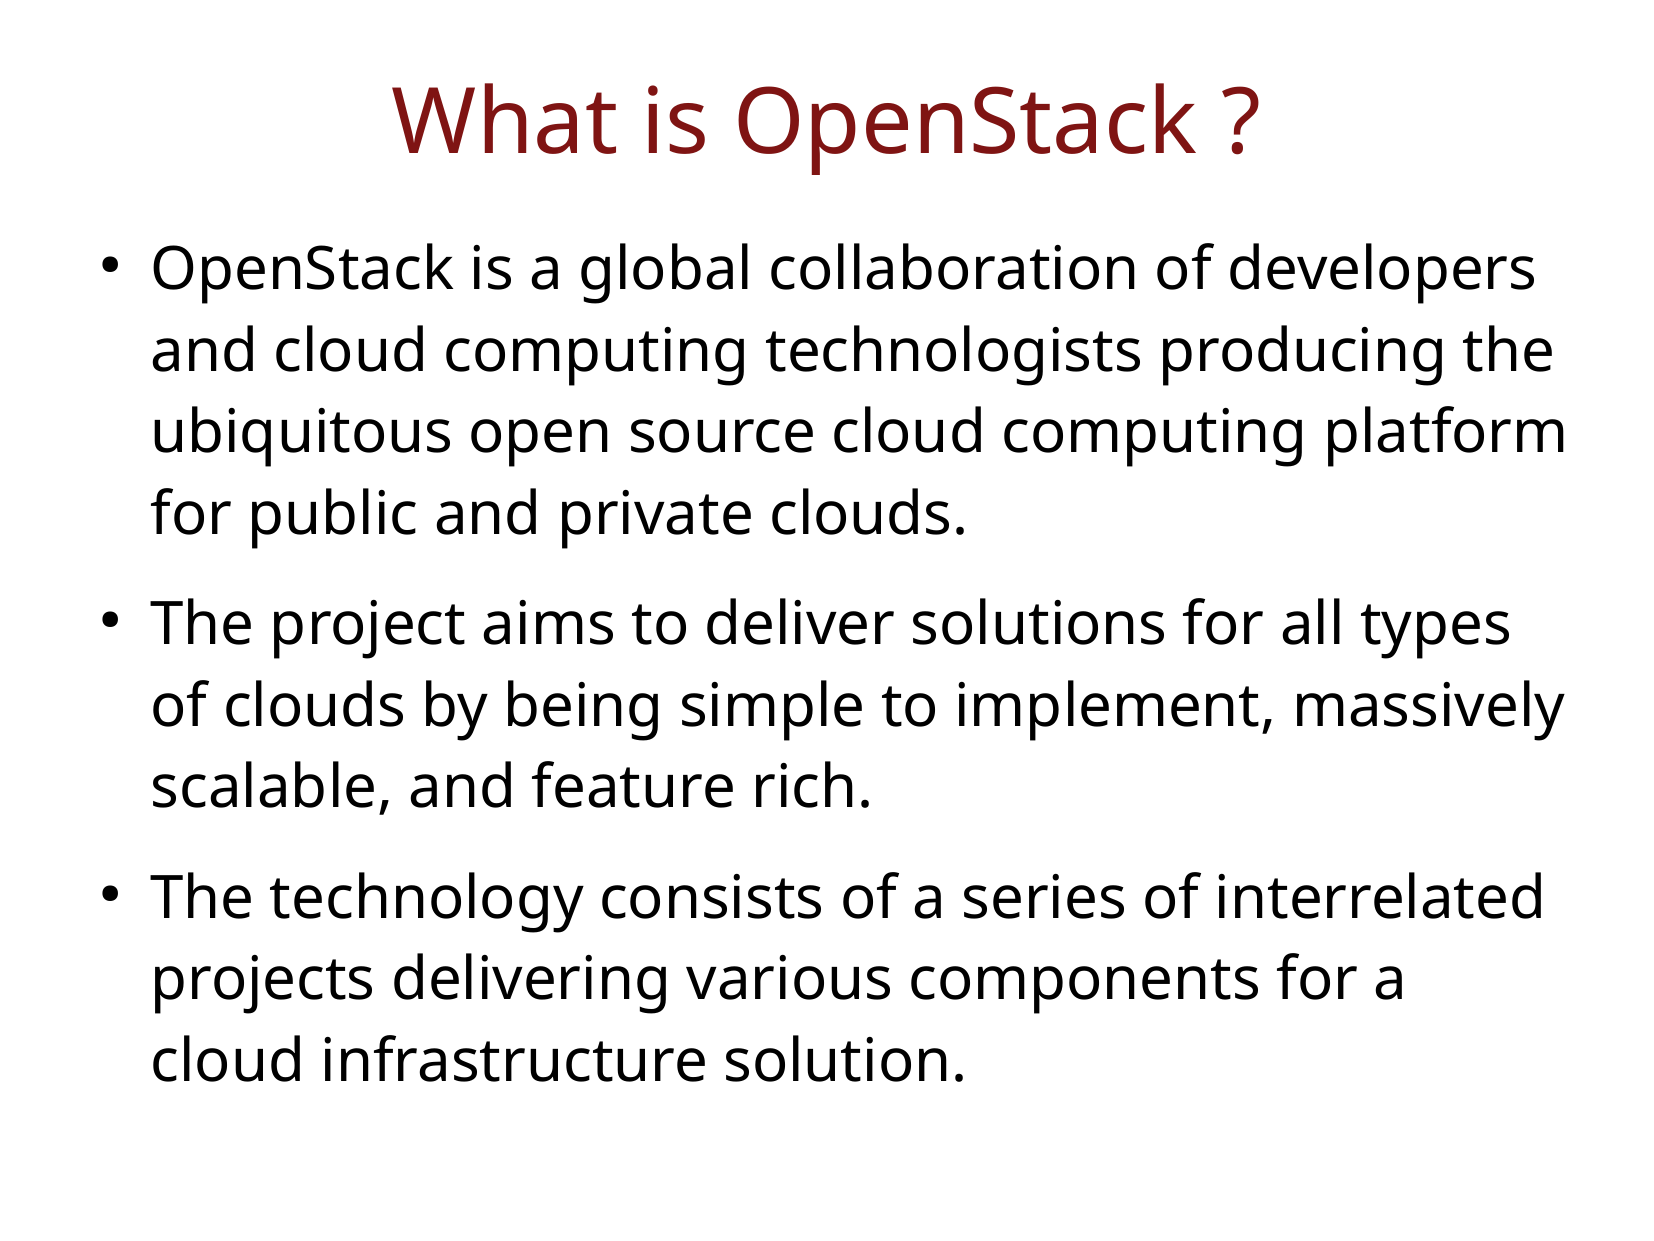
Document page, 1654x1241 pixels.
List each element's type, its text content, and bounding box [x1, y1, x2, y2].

list OpenStack is a global collaboration of developers and cloud computing technologists producing the ubiquitous open source cloud computing platform for public and private clouds. The project aims to deliver solutions for all types of clouds by being simple to implement, massively scalable, and feature rich. The technology consists of a series of interrelated projects delivering various components for a cloud infrastructure solution. [82, 225, 1571, 1109]
title What is OpenStack ? [82, 49, 1571, 188]
